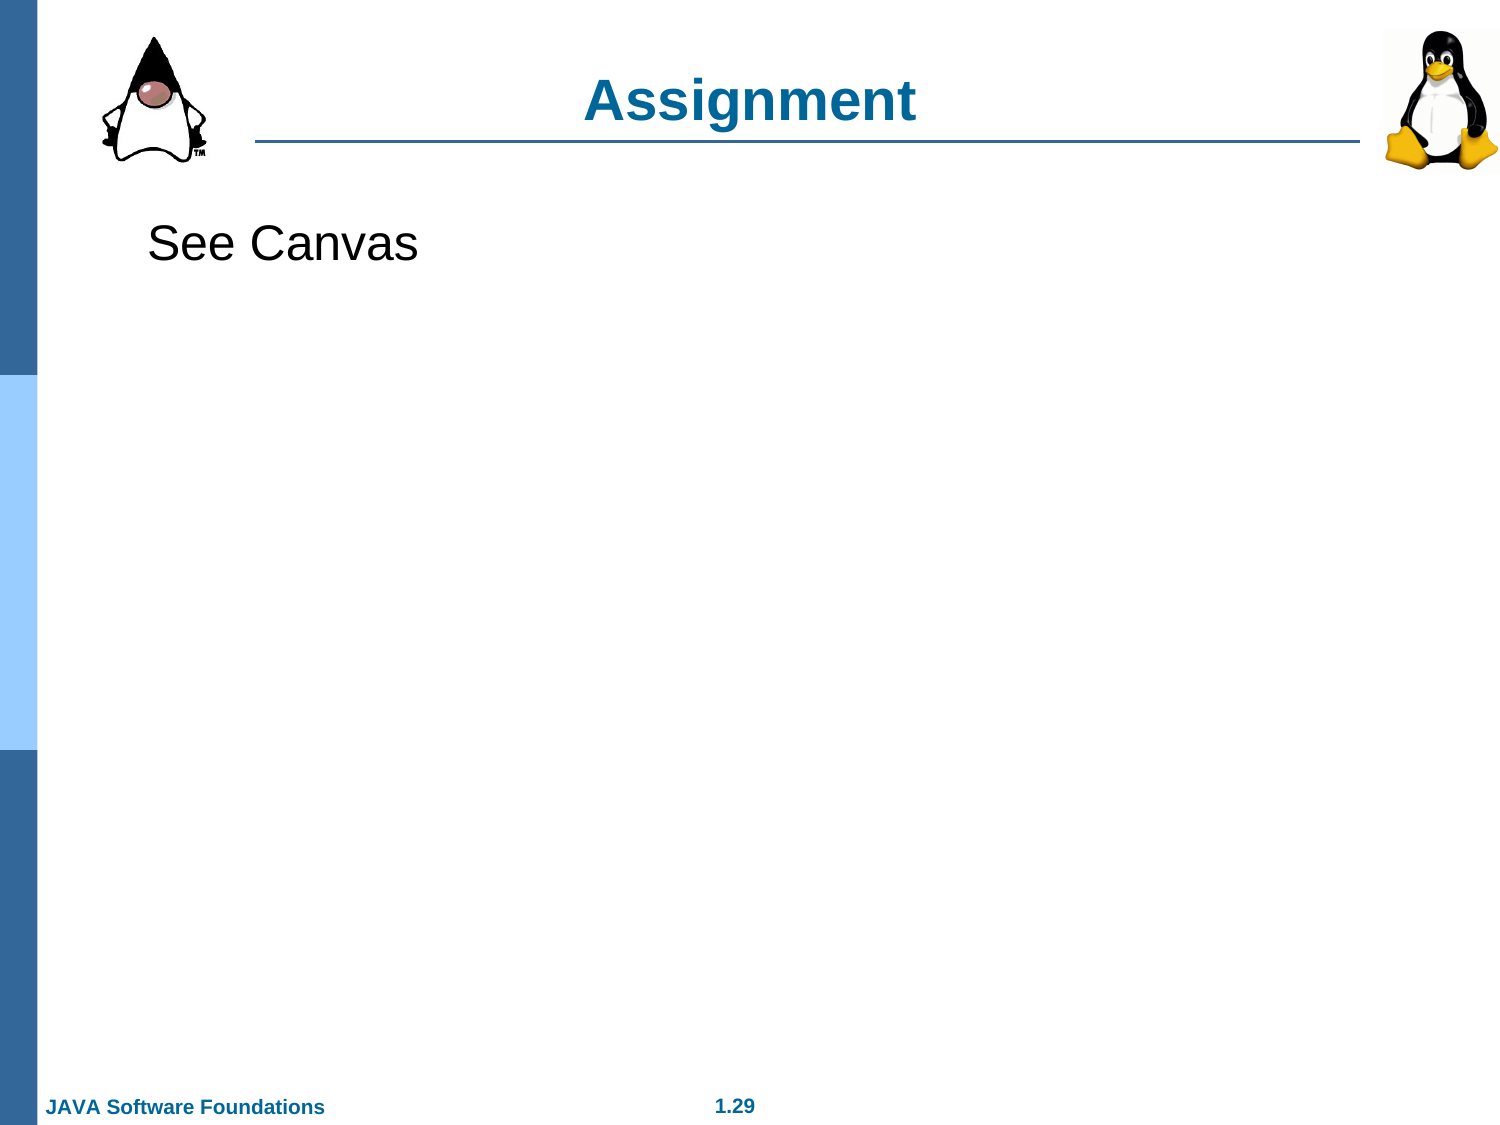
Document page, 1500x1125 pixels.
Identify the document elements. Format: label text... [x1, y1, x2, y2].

picture [1383, 28, 1500, 173]
title Assignment [75, 45, 1426, 141]
list See Canvas [132, 202, 1483, 1041]
picture [54, 0, 255, 200]
